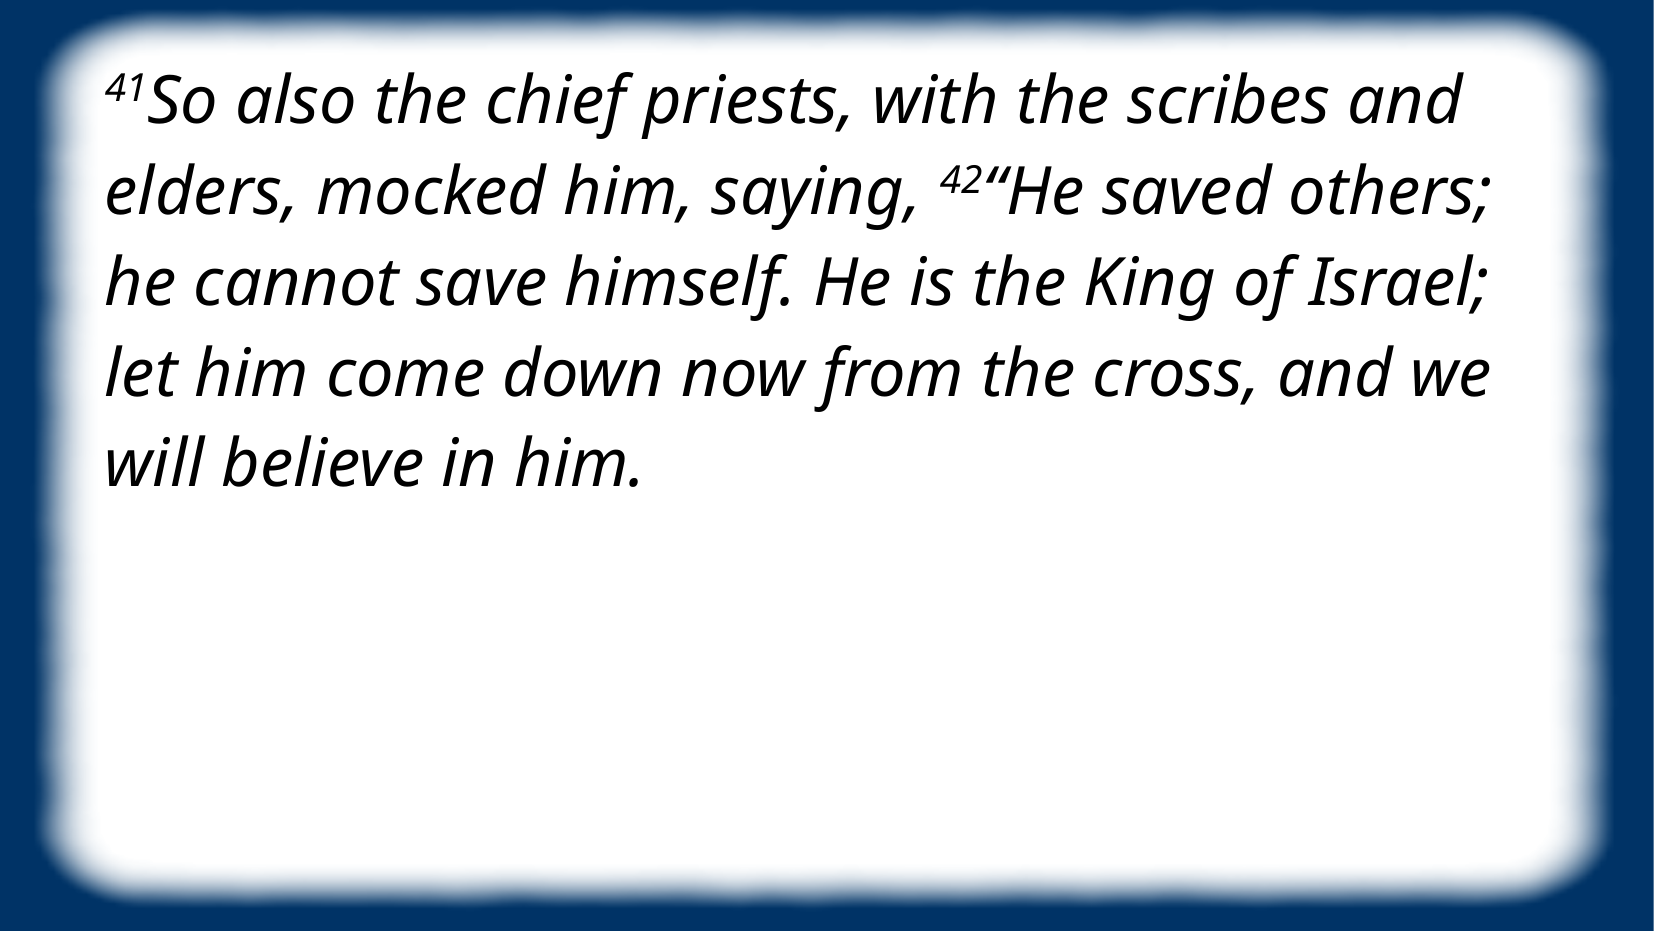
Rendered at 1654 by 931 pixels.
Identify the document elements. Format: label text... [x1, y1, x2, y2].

text_box 41So also the chief priests, with the scribes and elders, mocked him, saying, 42“He saved others; he cannot save himself. He is the King of Israel; let him come down now from the cross, and we will believe in him. [90, 45, 1546, 504]
picture [0, 0, 1654, 931]
